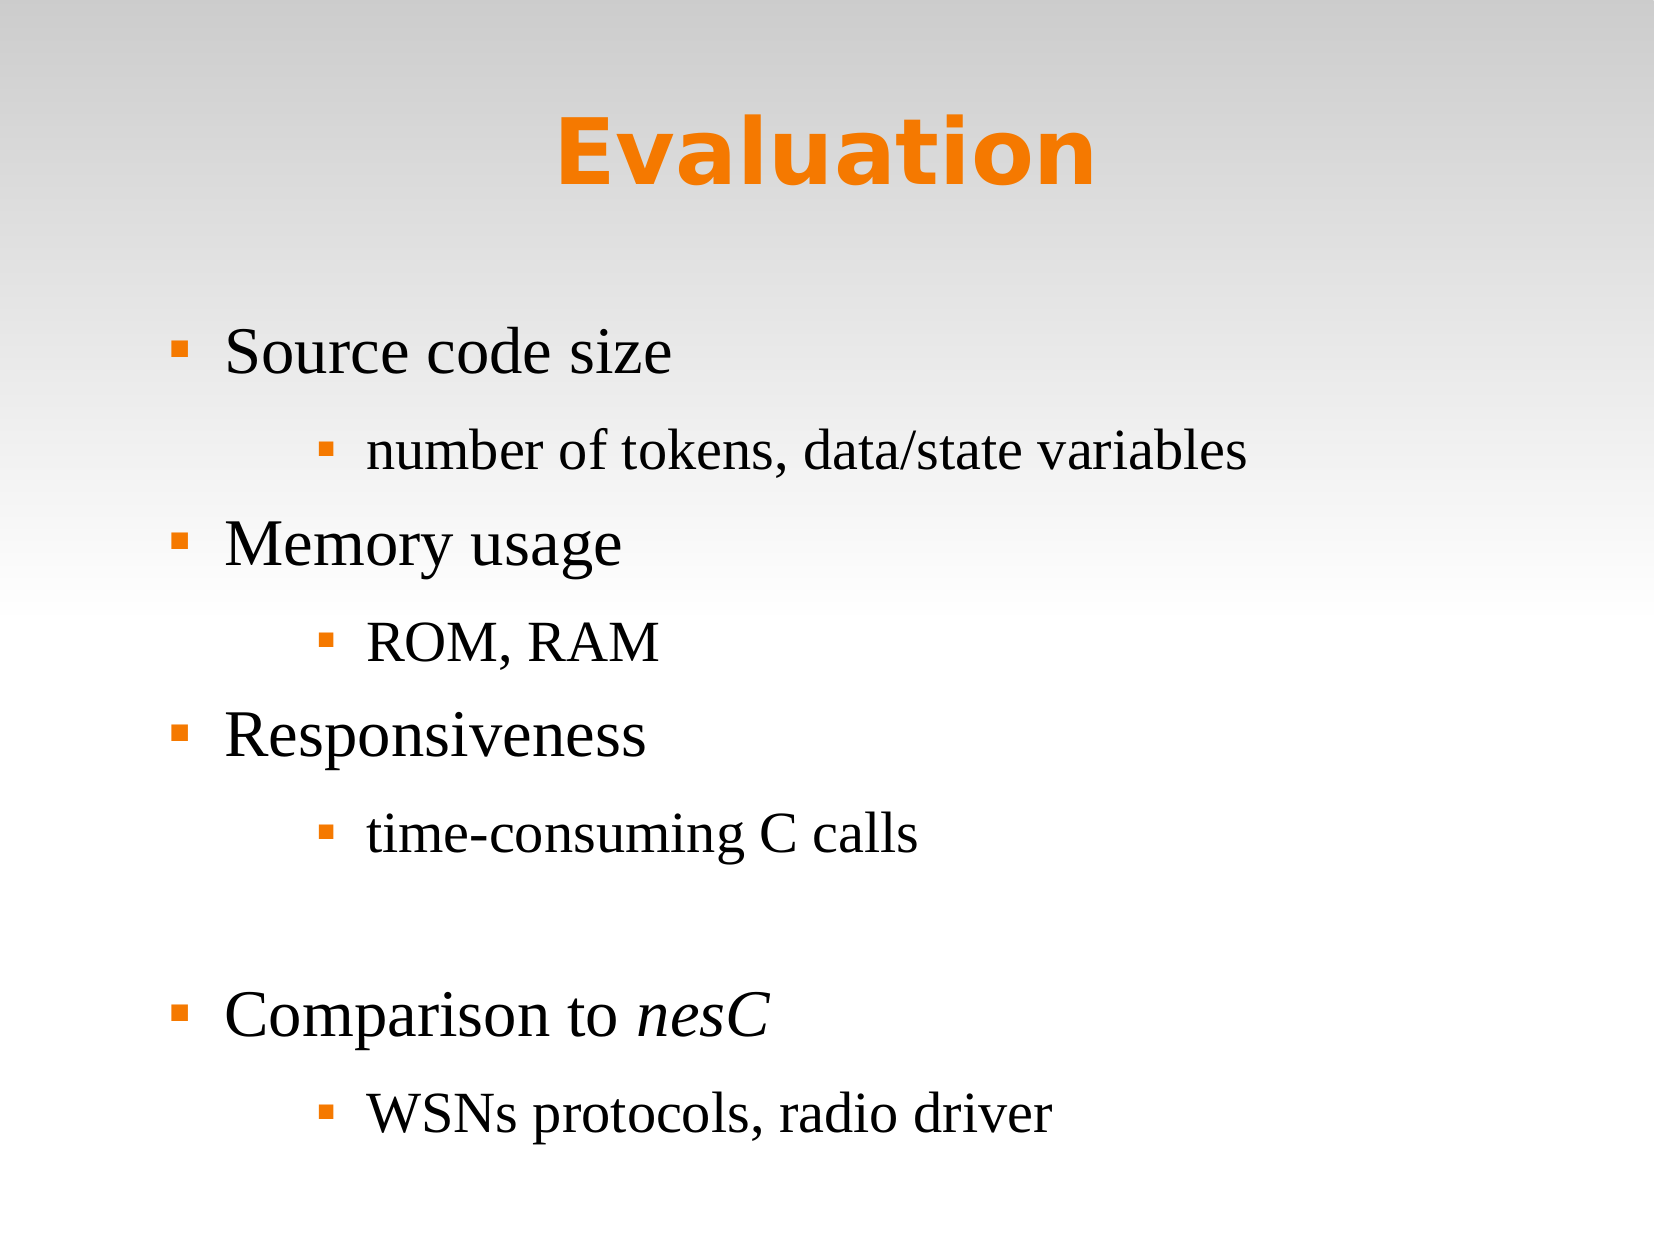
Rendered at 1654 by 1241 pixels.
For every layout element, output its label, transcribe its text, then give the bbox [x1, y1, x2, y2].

list Source code size number of tokens, data/state variables Memory usage ROM, RAM Responsiveness time-consuming C calls Comparison to nesC WSNs protocols, radio driver [82, 313, 1538, 1203]
title Evaluation [82, 49, 1571, 257]
